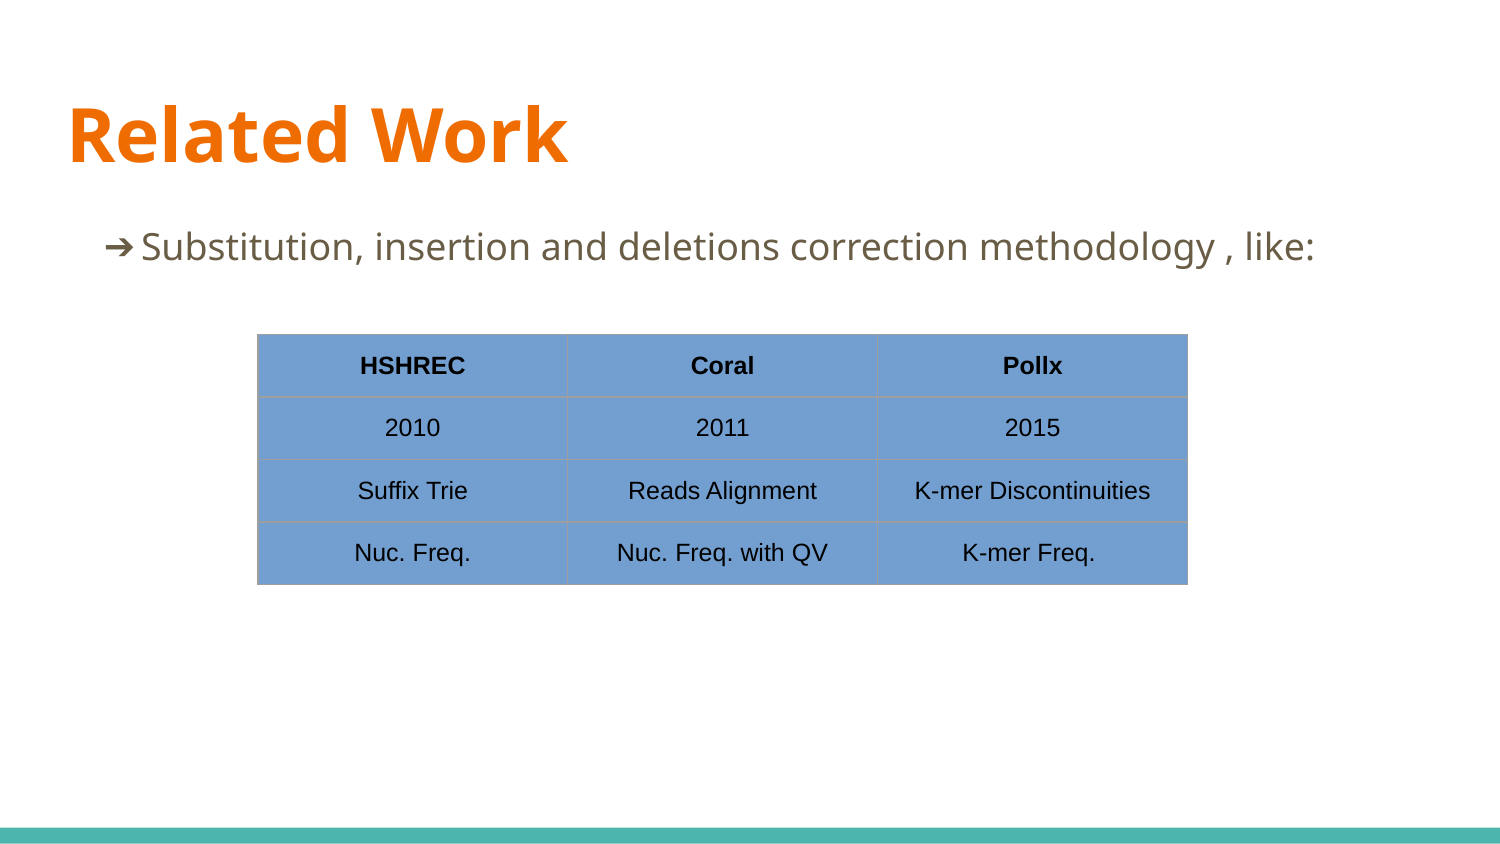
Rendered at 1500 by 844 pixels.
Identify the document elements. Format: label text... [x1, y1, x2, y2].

table_cell Nuc. Freq. [259, 523, 567, 584]
title Related Work [51, 72, 1449, 189]
table_header Coral [568, 335, 877, 396]
table_cell K-mer Discontinuities [878, 460, 1187, 521]
table_header Pollx [878, 335, 1187, 396]
list Substitution, insertion and deletions correction methodology , like: [51, 207, 1449, 750]
table_header HSHREC [259, 335, 567, 396]
table_cell Suffix Trie [259, 460, 567, 521]
table_cell K-mer Freq. [878, 523, 1187, 584]
table_cell 2015 [878, 398, 1187, 459]
table_cell Nuc. Freq. with QV [568, 523, 877, 584]
table_cell 2010 [259, 398, 567, 459]
table_cell 2011 [568, 398, 877, 459]
table_cell Reads Alignment [568, 460, 877, 521]
